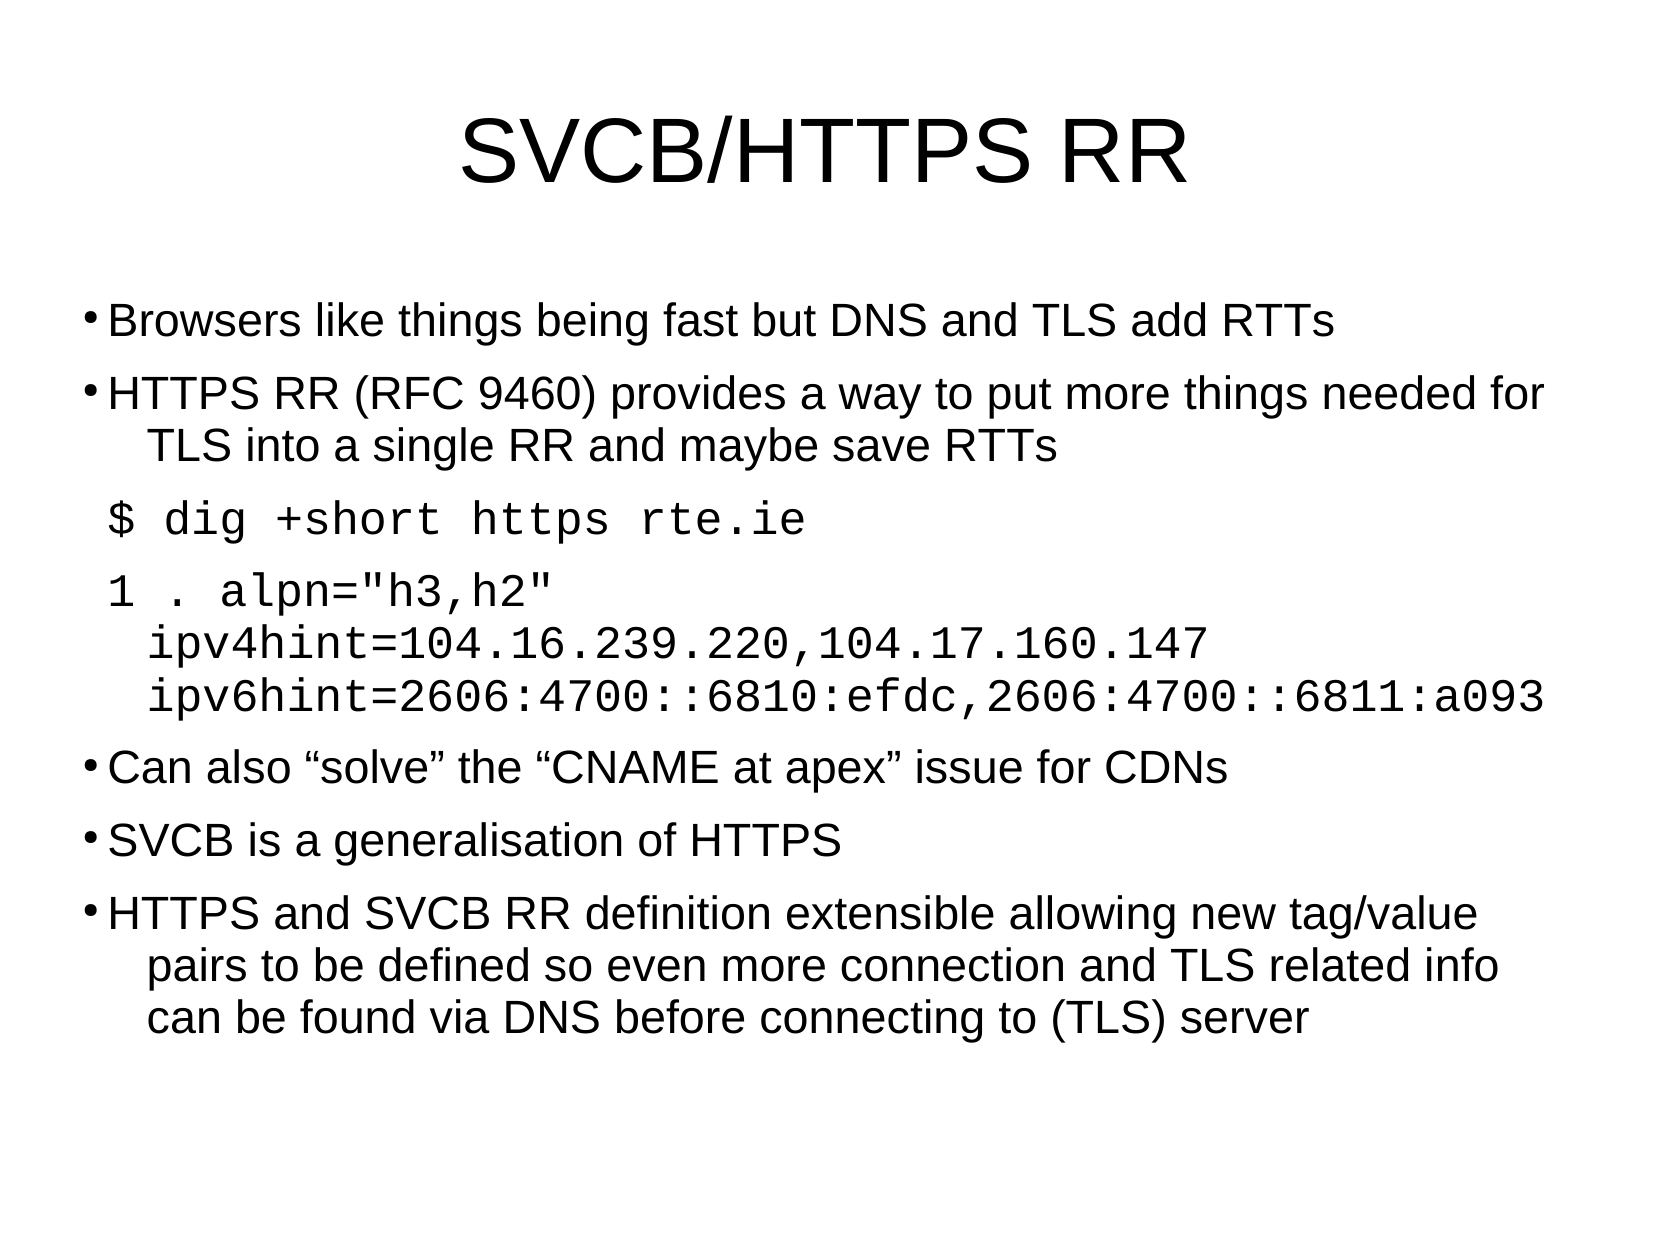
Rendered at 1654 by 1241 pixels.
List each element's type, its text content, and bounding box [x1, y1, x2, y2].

title SVCB/HTTPS RR [82, 49, 1568, 254]
list Browsers like things being fast but DNS and TLS add RTTs HTTPS RR (RFC 9460) provides a way to put more things needed for TLS into a single RR and maybe save RTTs $ dig +short https rte.ie 1 . alpn="h3,h2" ipv4hint=104.16.239.220,104.17.160.147 ipv6hint=2606:4700::6810:efdc,2606:4700::6811:a093 Can also “solve” the “CNAME at apex” issue for CDNs SVCB is a generalisation of HTTPS HTTPS and SVCB RR definition extensible allowing new tag/value pairs to be defined so even more connection and TLS related info can be found via DNS before connecting to (TLS) server [82, 290, 1568, 1093]
